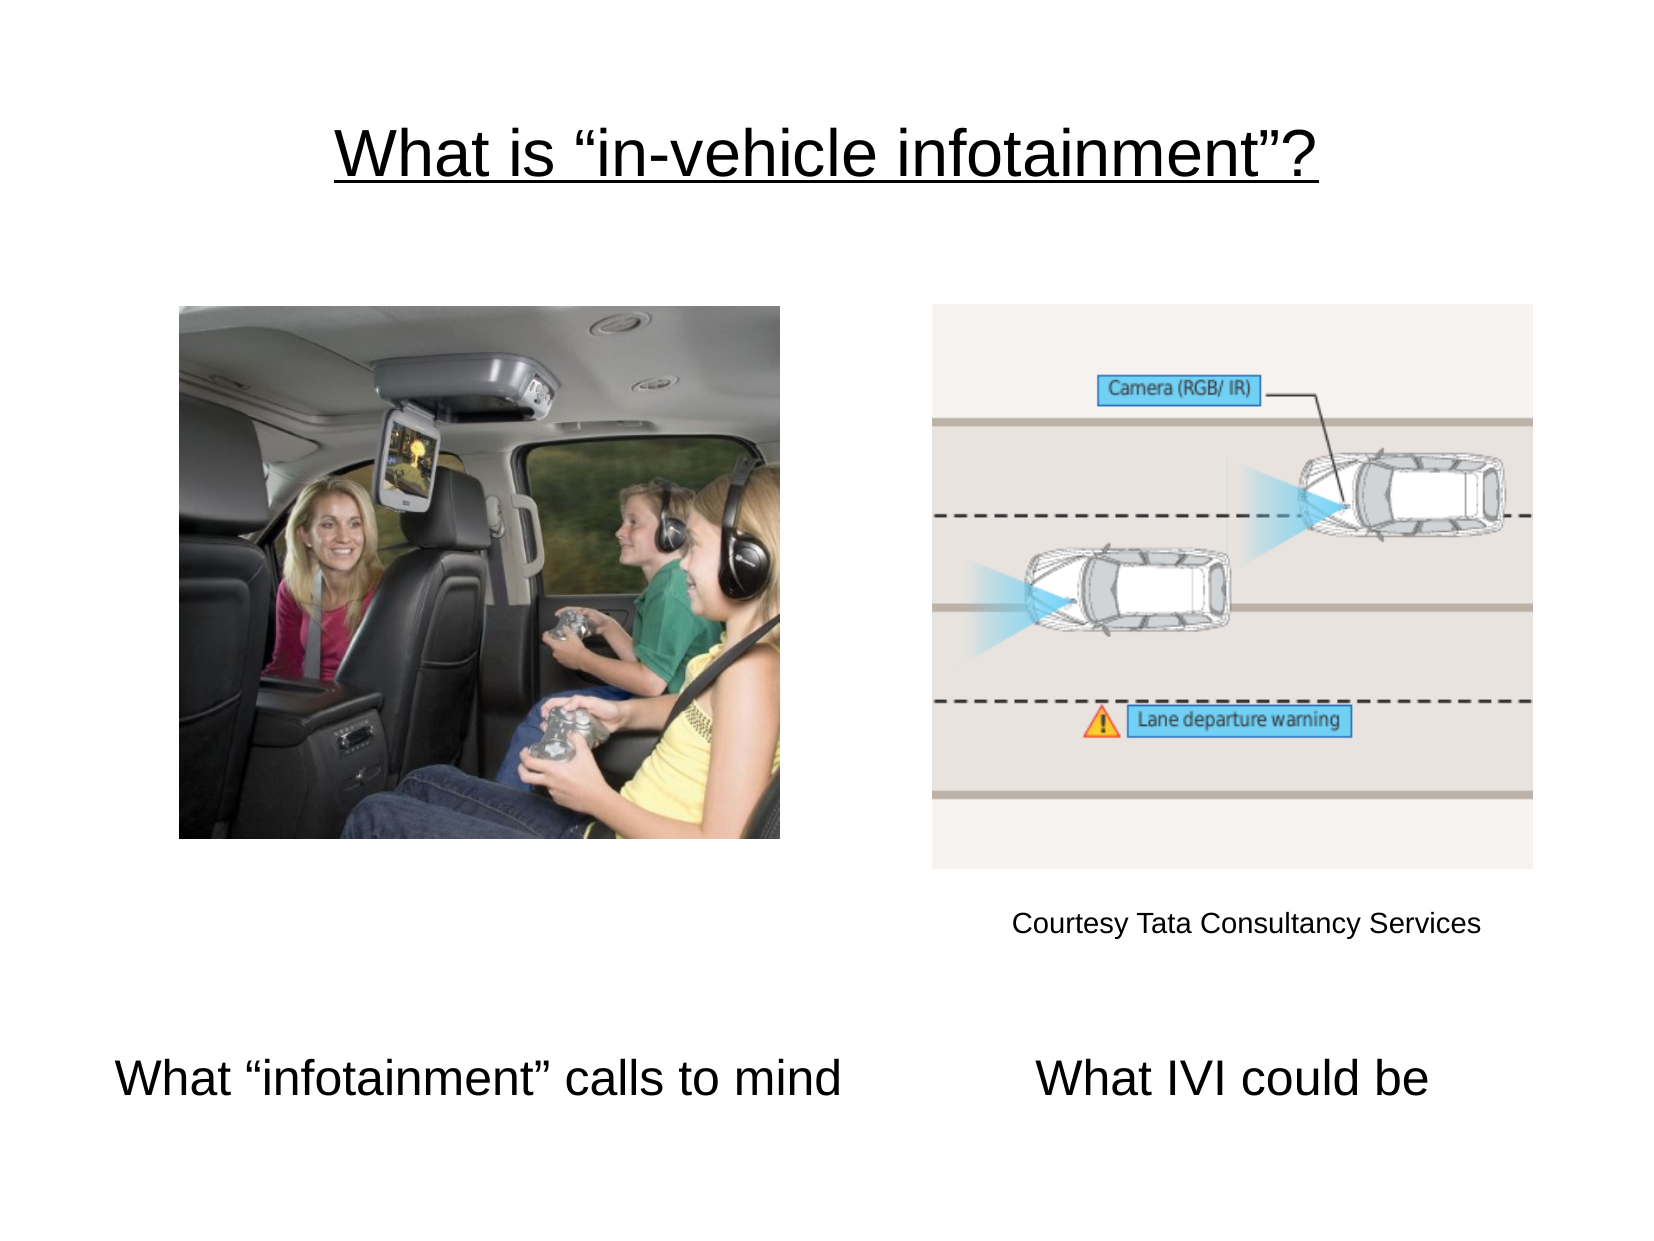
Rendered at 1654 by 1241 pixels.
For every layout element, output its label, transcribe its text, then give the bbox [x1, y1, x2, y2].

title What is “in-vehicle infotainment”? [82, 49, 1571, 257]
text_box Courtesy Tata Consultancy Services [997, 900, 1497, 948]
picture [932, 304, 1533, 869]
text_box What IVI could be [1020, 1042, 1446, 1114]
text_box What “infotainment” calls to mind [99, 1042, 859, 1114]
picture [179, 306, 780, 839]
